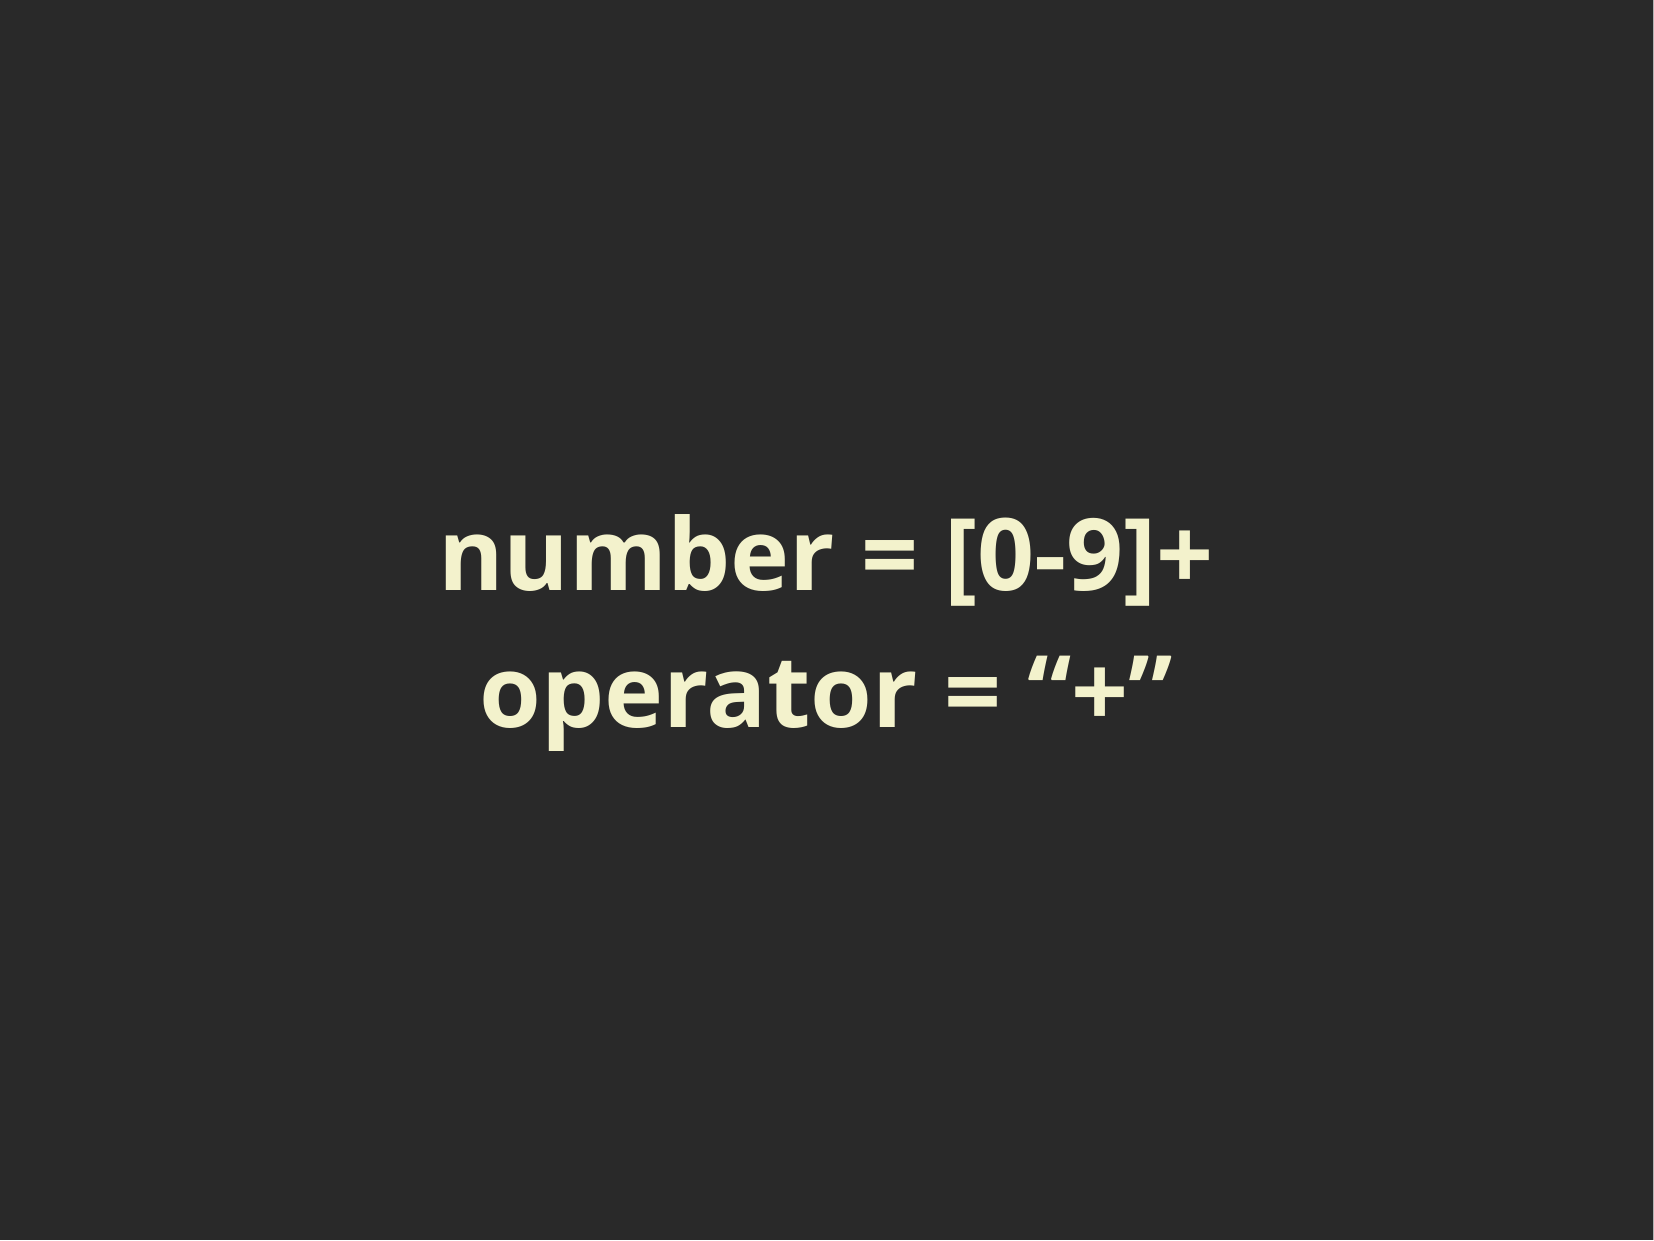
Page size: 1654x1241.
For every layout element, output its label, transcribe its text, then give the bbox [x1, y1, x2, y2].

subtitle number = [0-9]+ operator = “+” [82, 140, 1571, 1101]
